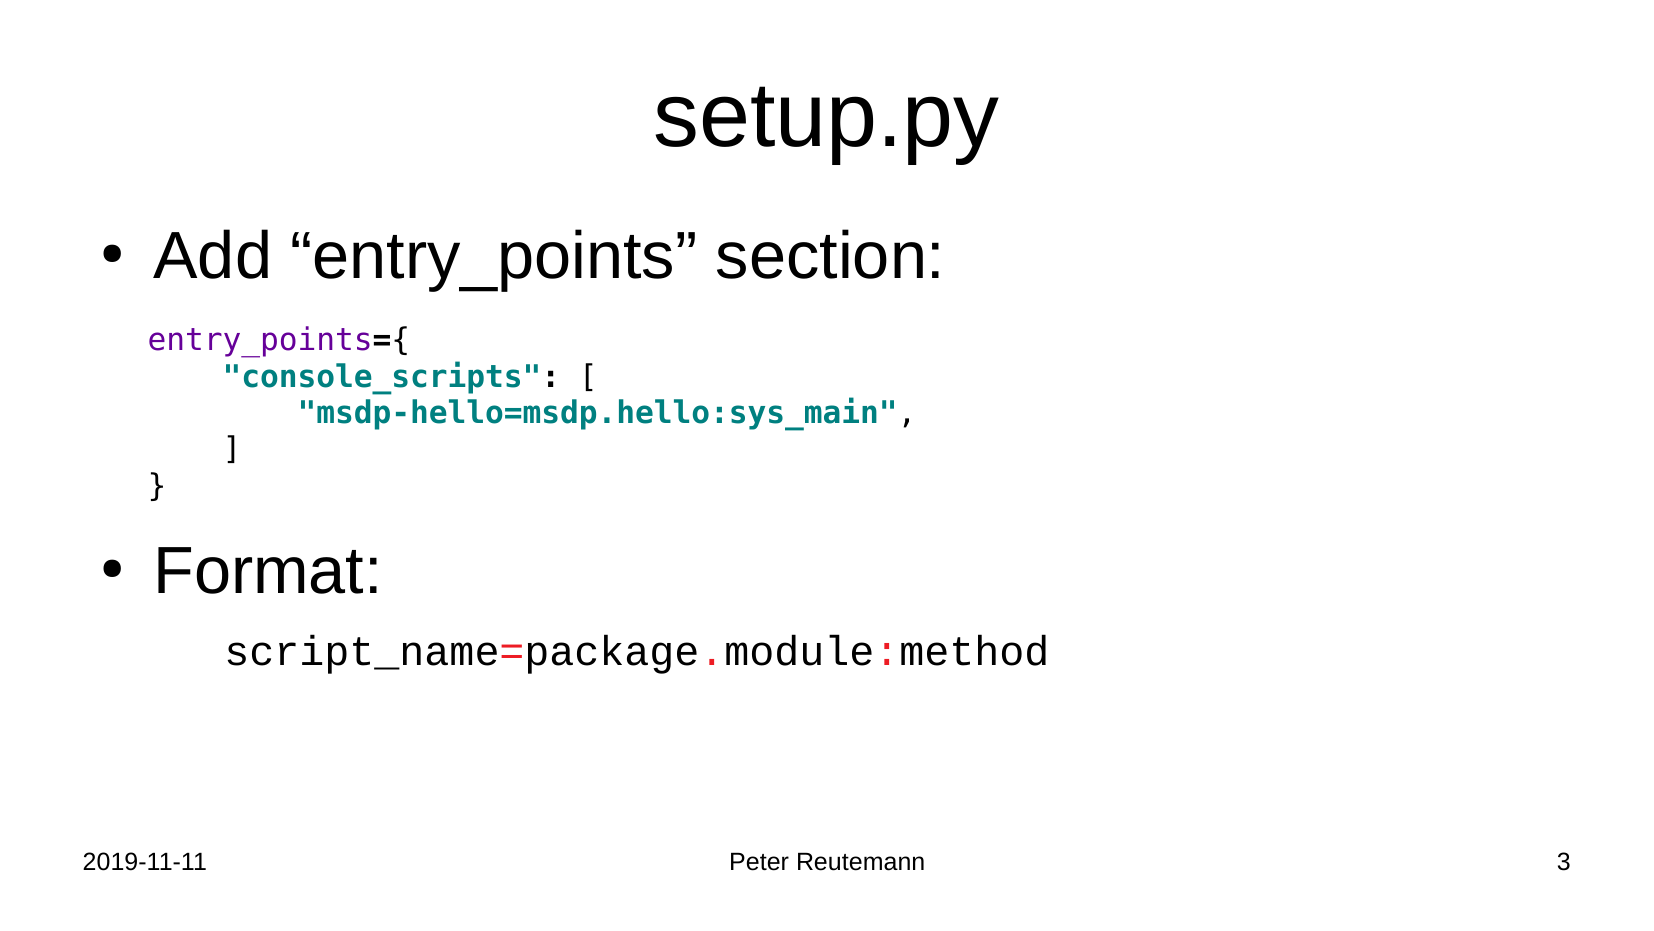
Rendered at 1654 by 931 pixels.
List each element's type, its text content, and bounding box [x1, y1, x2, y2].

list Add “entry_points” section: entry_points={ "console_scripts": [ "msdp-hello=msdp.hello:sys_main", ] } Format: script_name=package.module:method [82, 217, 1571, 758]
title setup.py [82, 37, 1571, 193]
